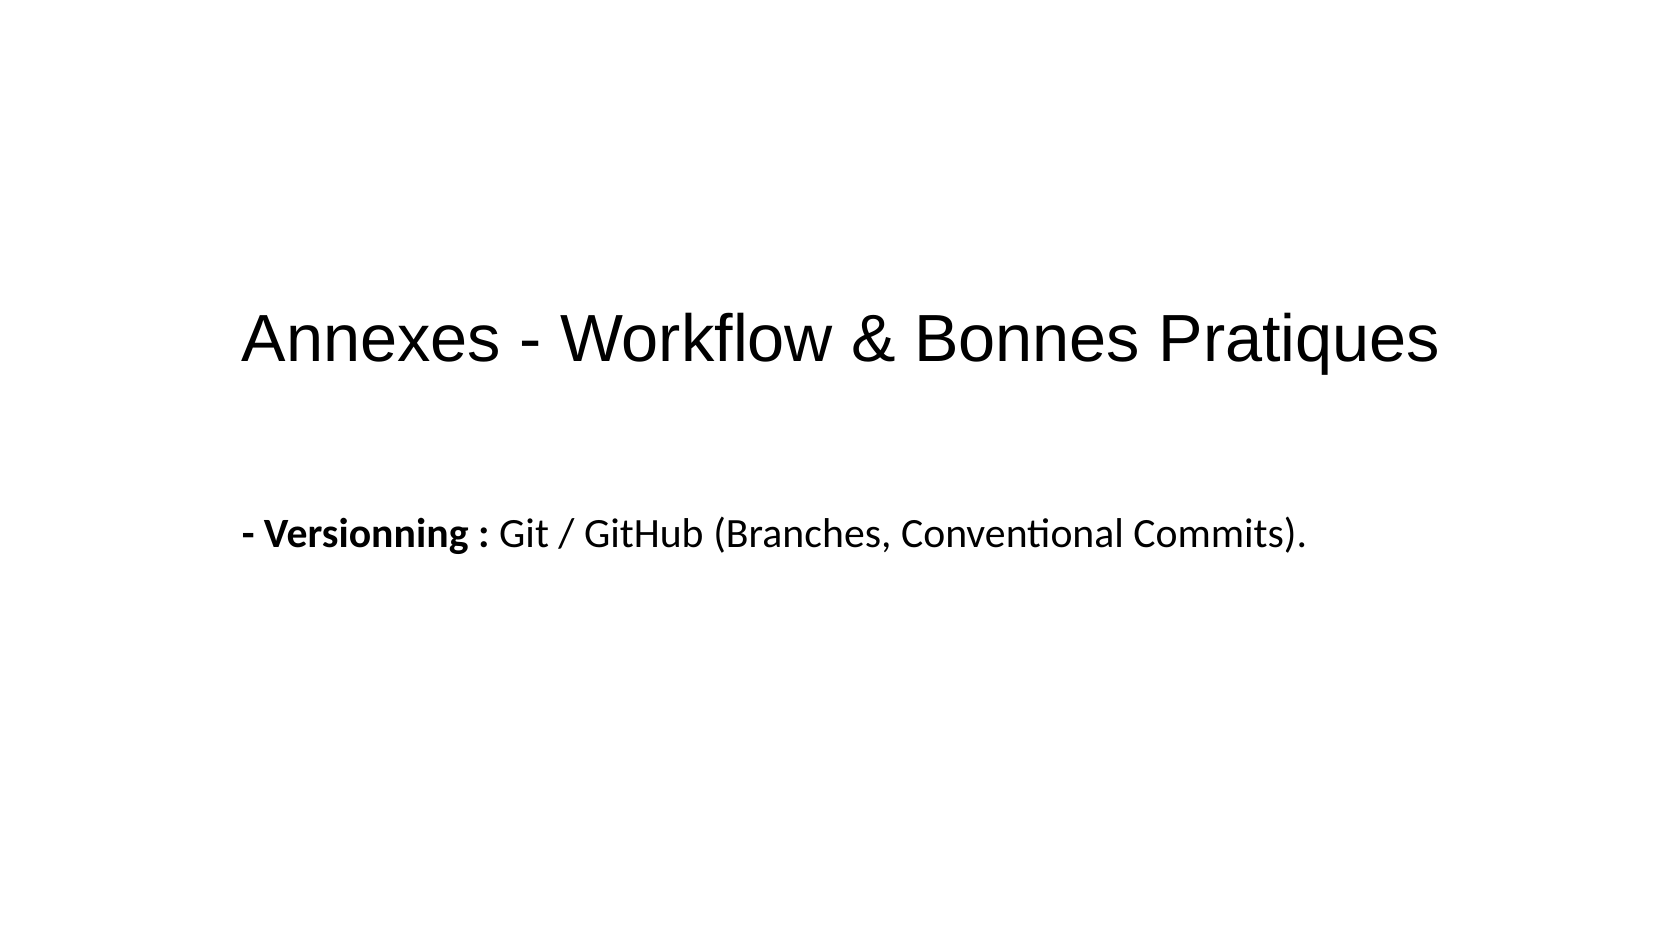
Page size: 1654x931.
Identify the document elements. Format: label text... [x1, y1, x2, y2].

subtitle Annexes - Workflow & Bonnes Pratiques - Versionning : Git / GitHub (Branches, Conventional Commits). [58, 47, 1624, 916]
